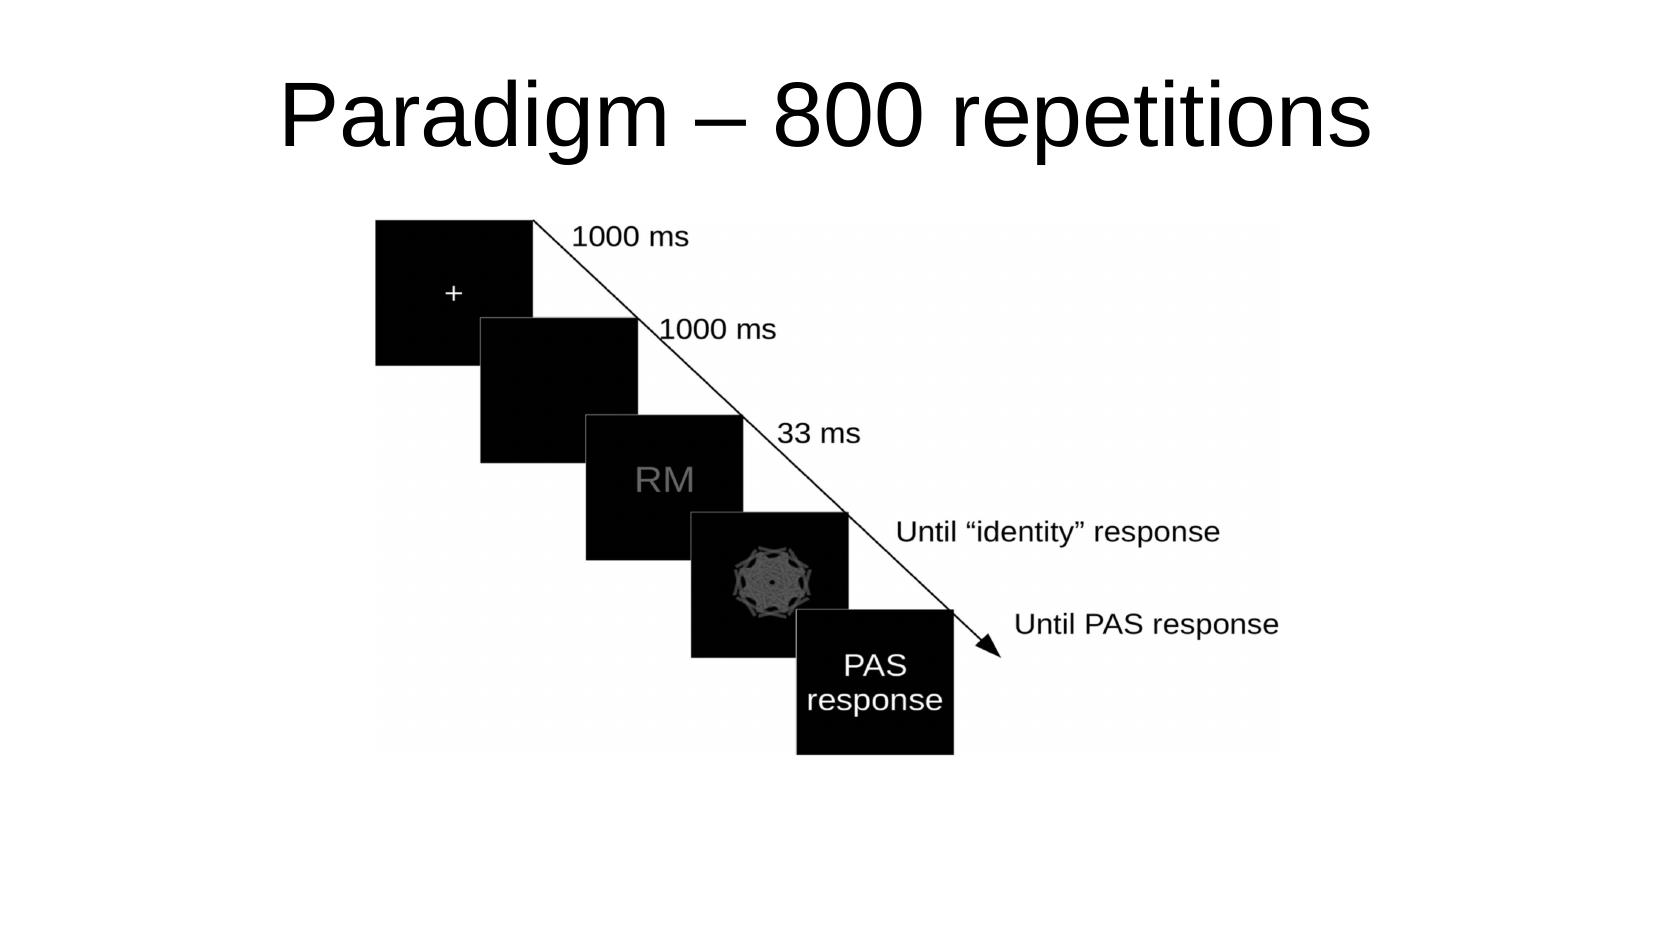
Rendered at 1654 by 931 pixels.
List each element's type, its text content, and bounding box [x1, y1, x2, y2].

picture [373, 217, 1280, 758]
title Paradigm – 800 repetitions [82, 37, 1571, 193]
